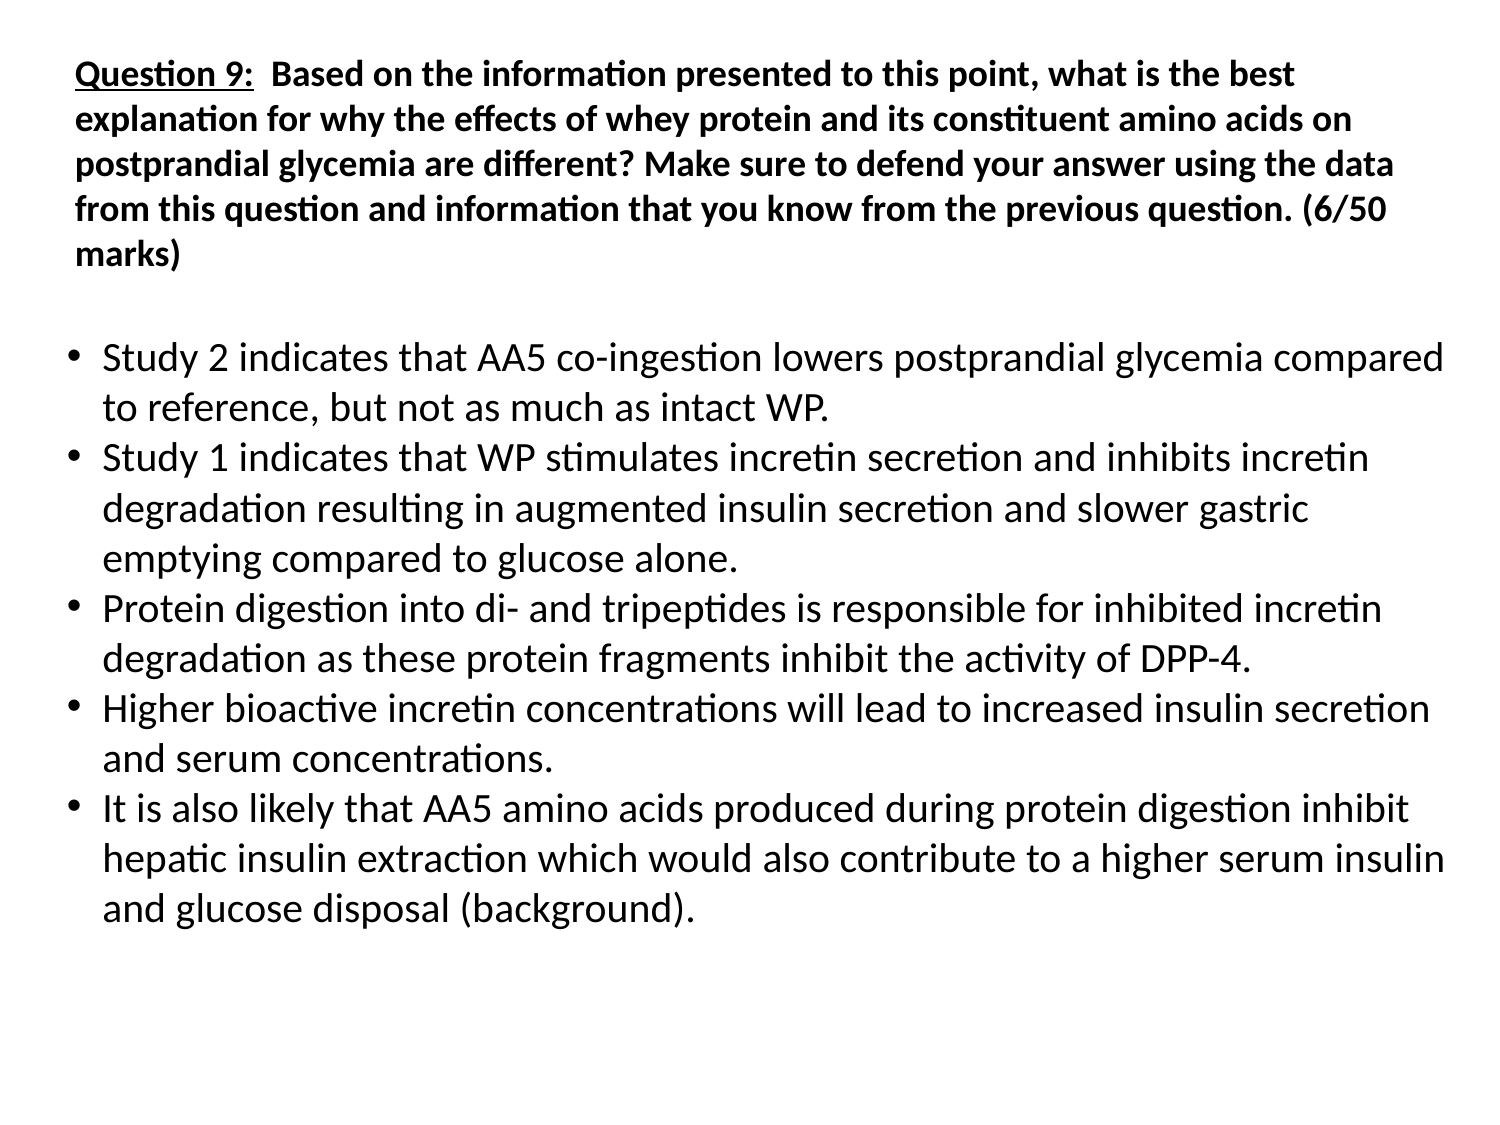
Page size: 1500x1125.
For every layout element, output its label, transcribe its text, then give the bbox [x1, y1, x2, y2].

text_box Study 2 indicates that AA5 co-ingestion lowers postprandial glycemia compared to reference, but not as much as intact WP. Study 1 indicates that WP stimulates incretin secretion and inhibits incretin degradation resulting in augmented insulin secretion and slower gastric emptying compared to glucose alone. Protein digestion into di- and tripeptides is responsible for inhibited incretin degradation as these protein fragments inhibit the activity of DPP-4. Higher bioactive incretin concentrations will lead to increased insulin secretion and serum concentrations. It is also likely that AA5 amino acids produced during protein digestion inhibit hepatic insulin extraction which would also contribute to a higher serum insulin and glucose disposal (background). [52, 277, 1465, 1125]
text_box Question 9: Based on the information presented to this point, what is the best explanation for why the effects of whey protein and its constituent amino acids on postprandial glycemia are different? Make sure to defend your answer using the data from this question and information that you know from the previous question. (6/50 marks) [60, 41, 1478, 457]
